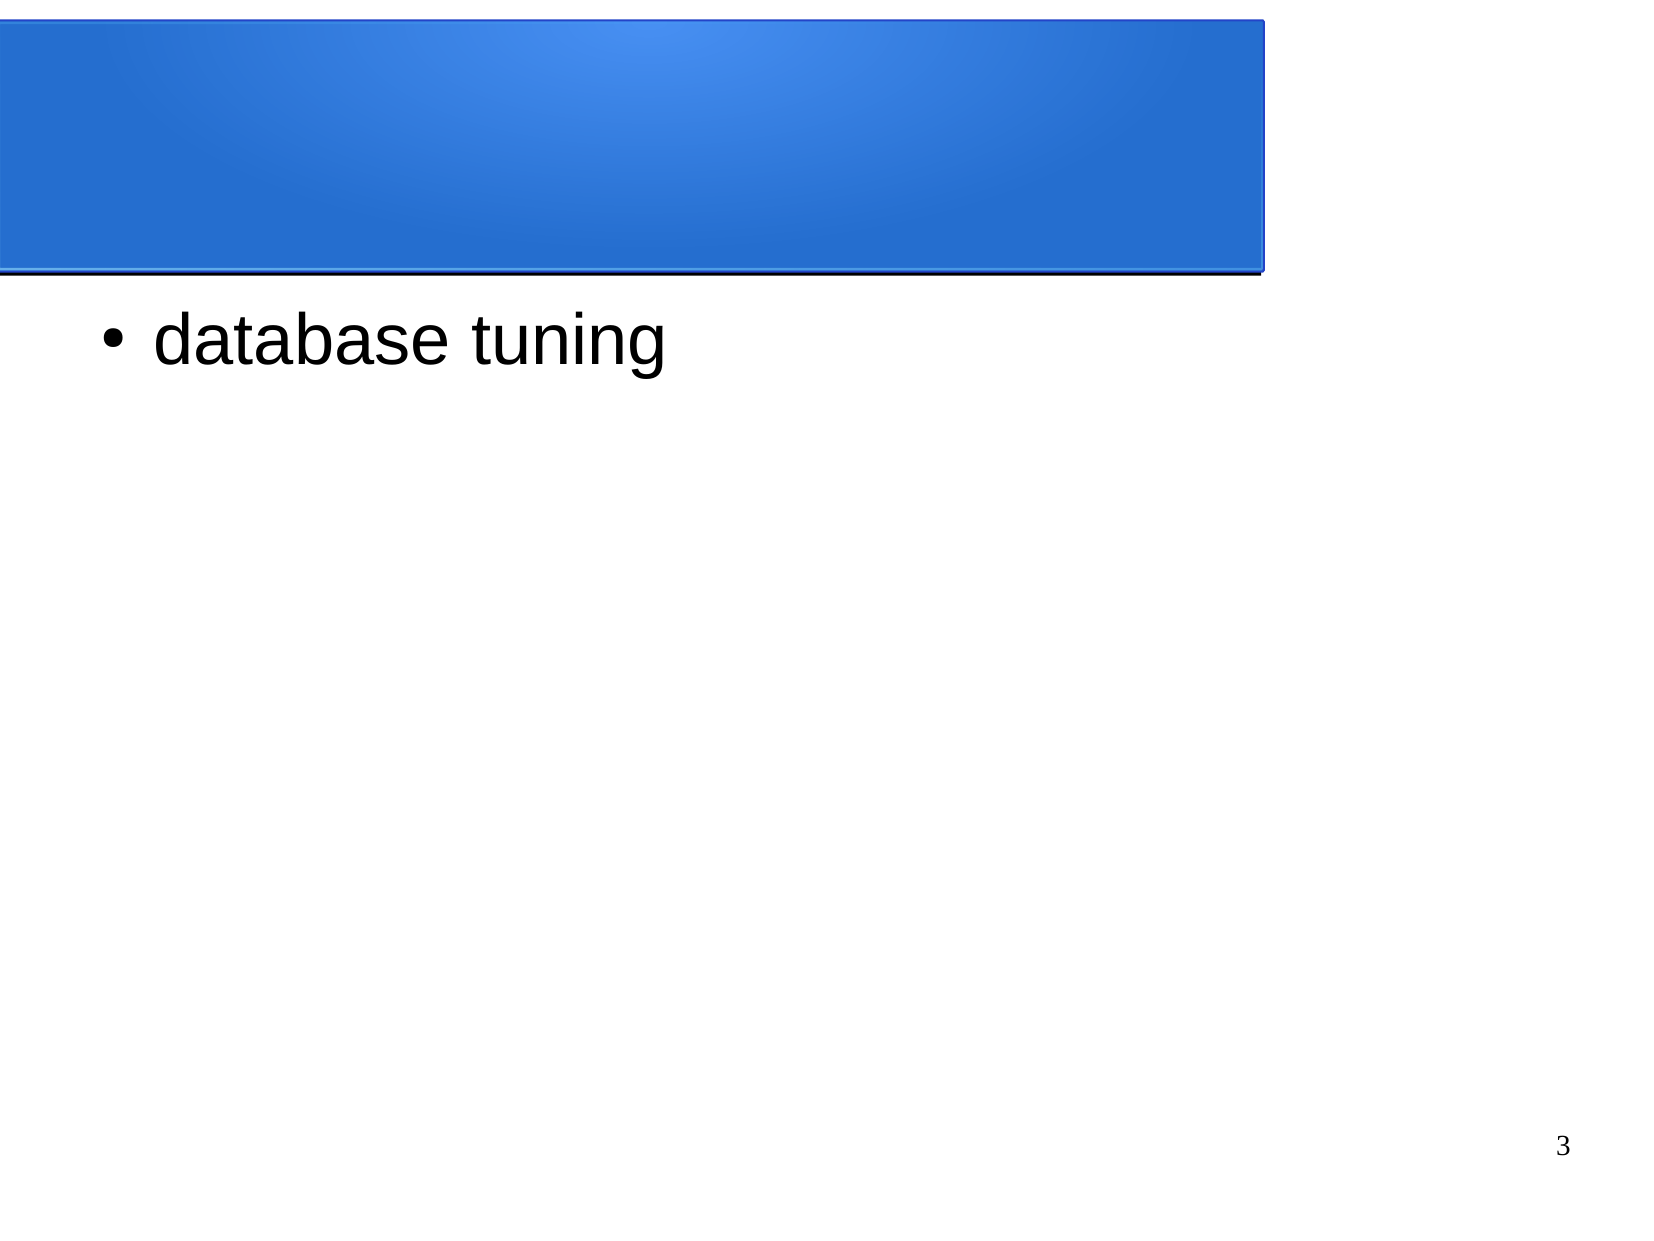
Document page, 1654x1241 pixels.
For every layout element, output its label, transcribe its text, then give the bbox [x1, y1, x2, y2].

list database tuning [82, 299, 1571, 1019]
